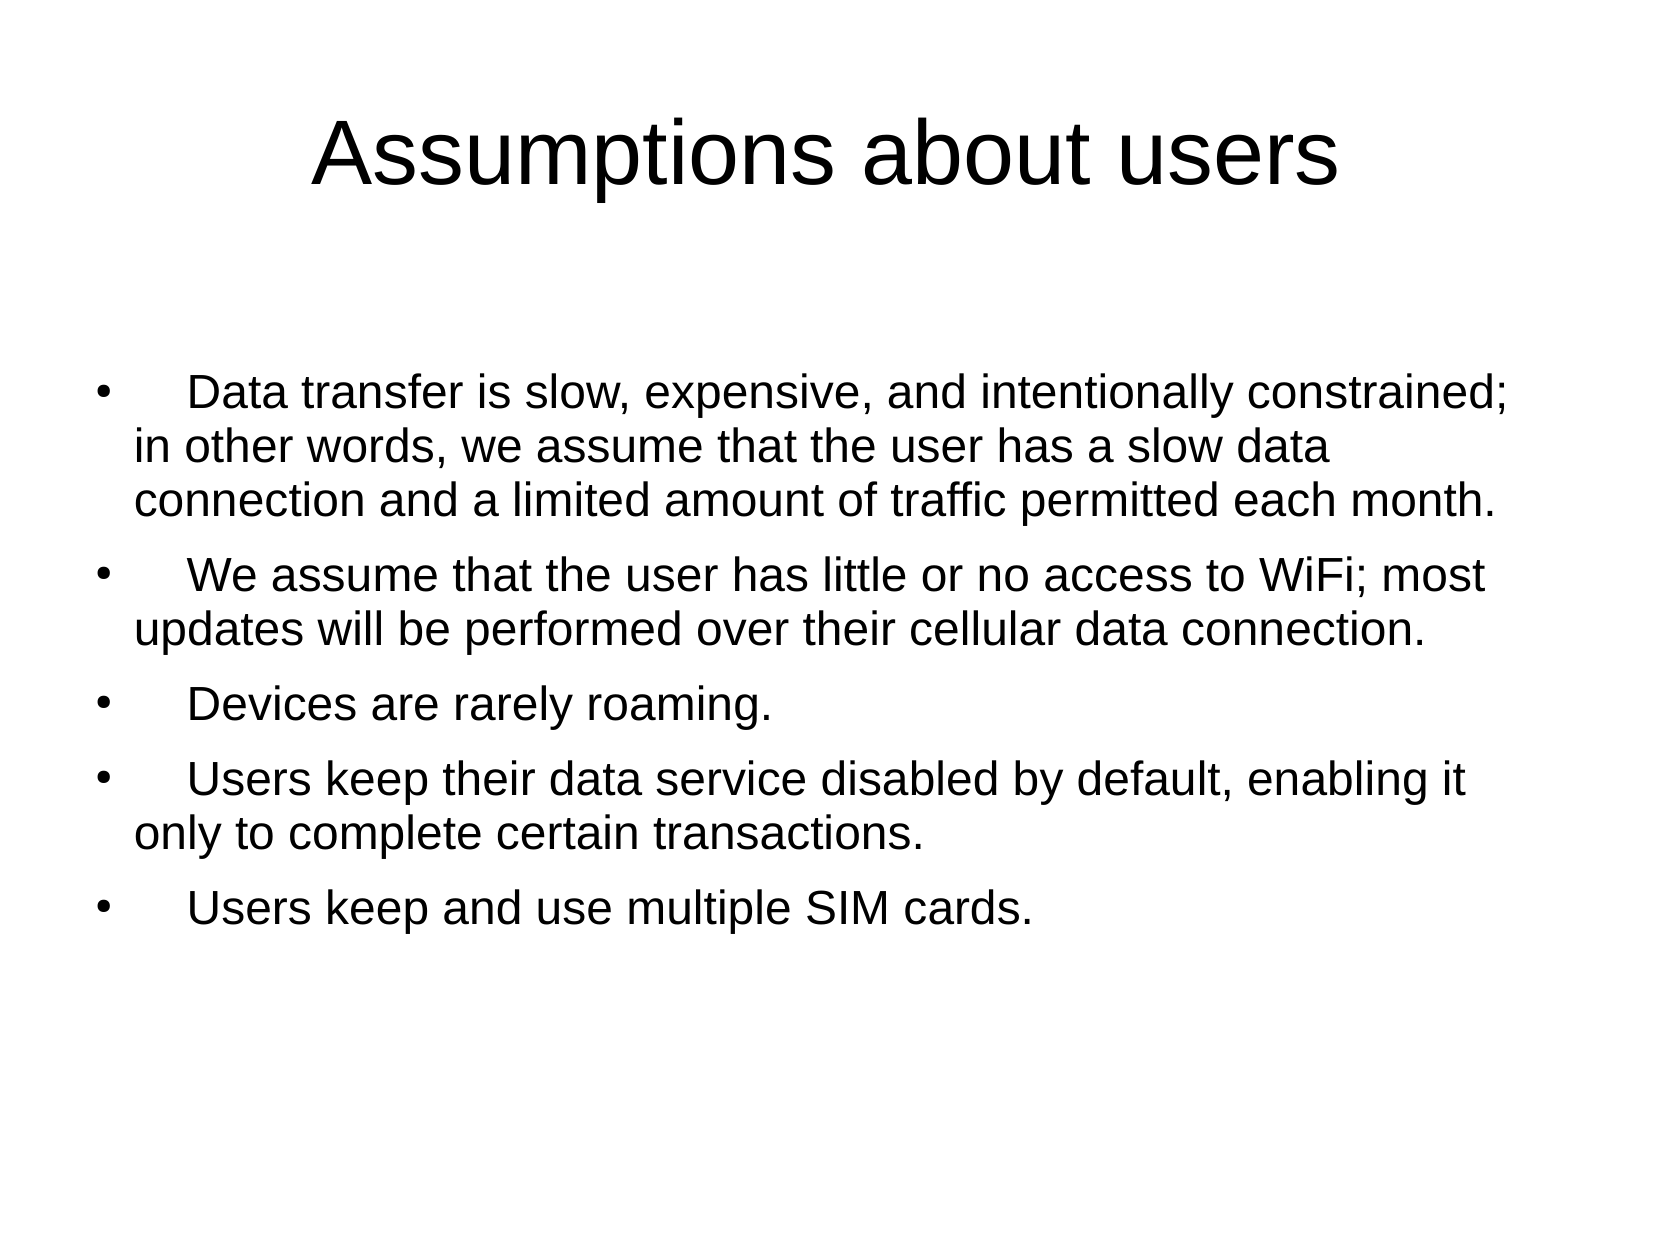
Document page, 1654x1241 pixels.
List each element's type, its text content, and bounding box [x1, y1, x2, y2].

title Assumptions about users [82, 49, 1571, 257]
list Data transfer is slow, expensive, and intentionally constrained; in other words, we assume that the user has a slow data connection and a limited amount of traffic permitted each month. We assume that the user has little or no access to WiFi; most updates will be performed over their cellular data connection. Devices are rarely roaming. Users keep their data service disabled by default, enabling it only to complete certain transactions. Users keep and use multiple SIM cards. [82, 290, 1538, 1010]
